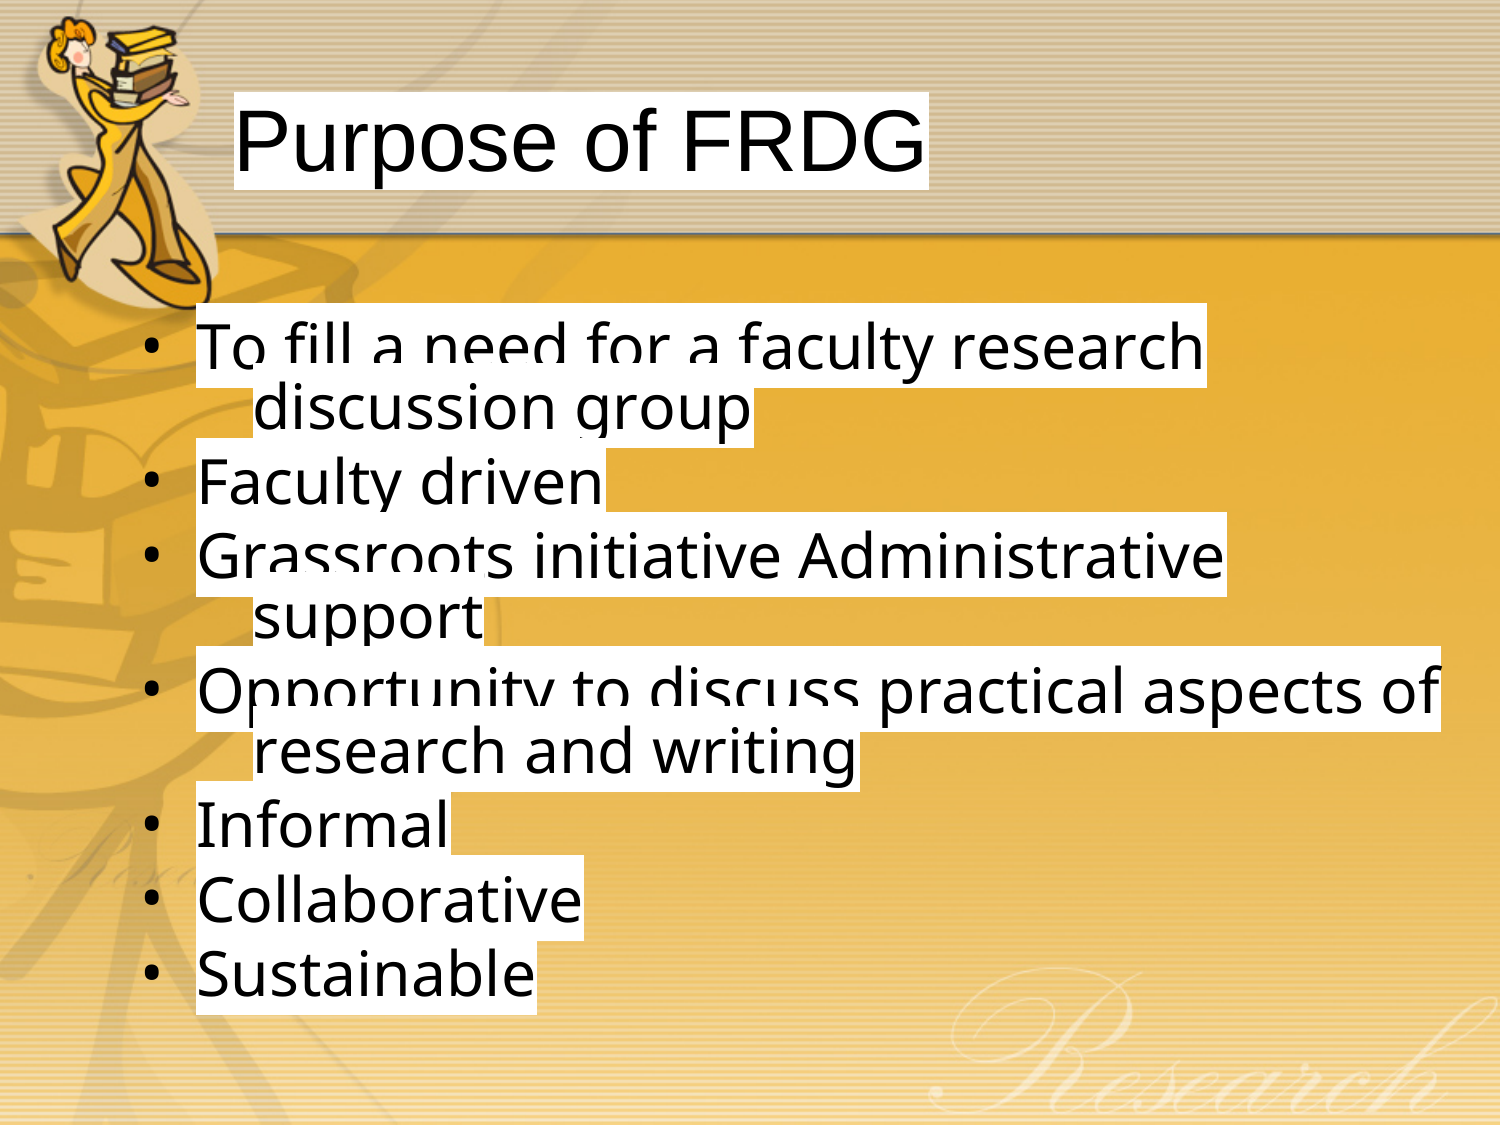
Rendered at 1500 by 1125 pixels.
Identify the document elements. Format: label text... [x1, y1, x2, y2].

title Purpose of FRDG [218, 42, 1471, 197]
picture [0, 0, 1500, 1125]
list To fill a need for a faculty research discussion group Faculty driven Grassroots initiative Administrative support Opportunity to discuss practical aspects of research and writing Informal Collaborative Sustainable [125, 314, 1471, 1095]
